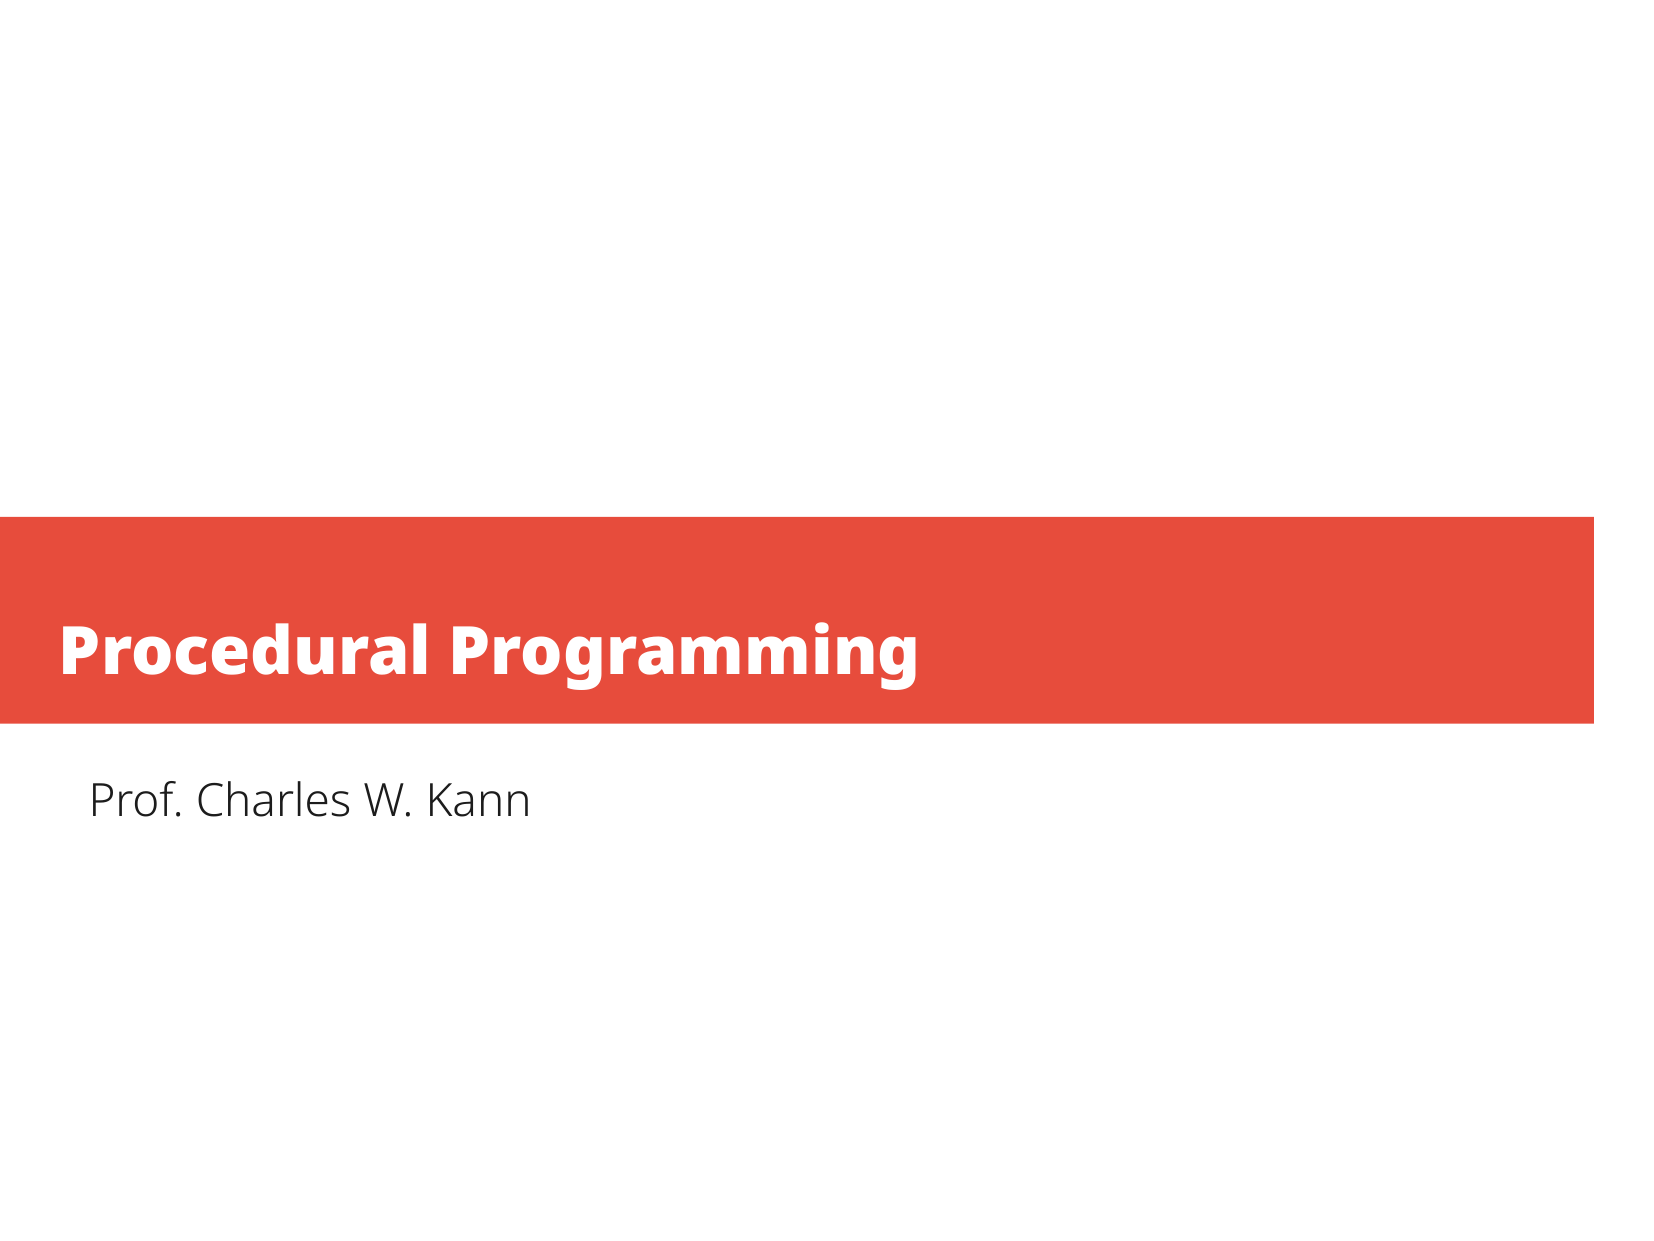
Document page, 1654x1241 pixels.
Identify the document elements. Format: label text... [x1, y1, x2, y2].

subtitle Prof. Charles W. Kann [88, 767, 1594, 1182]
title Procedural Programming [58, 546, 1594, 695]
